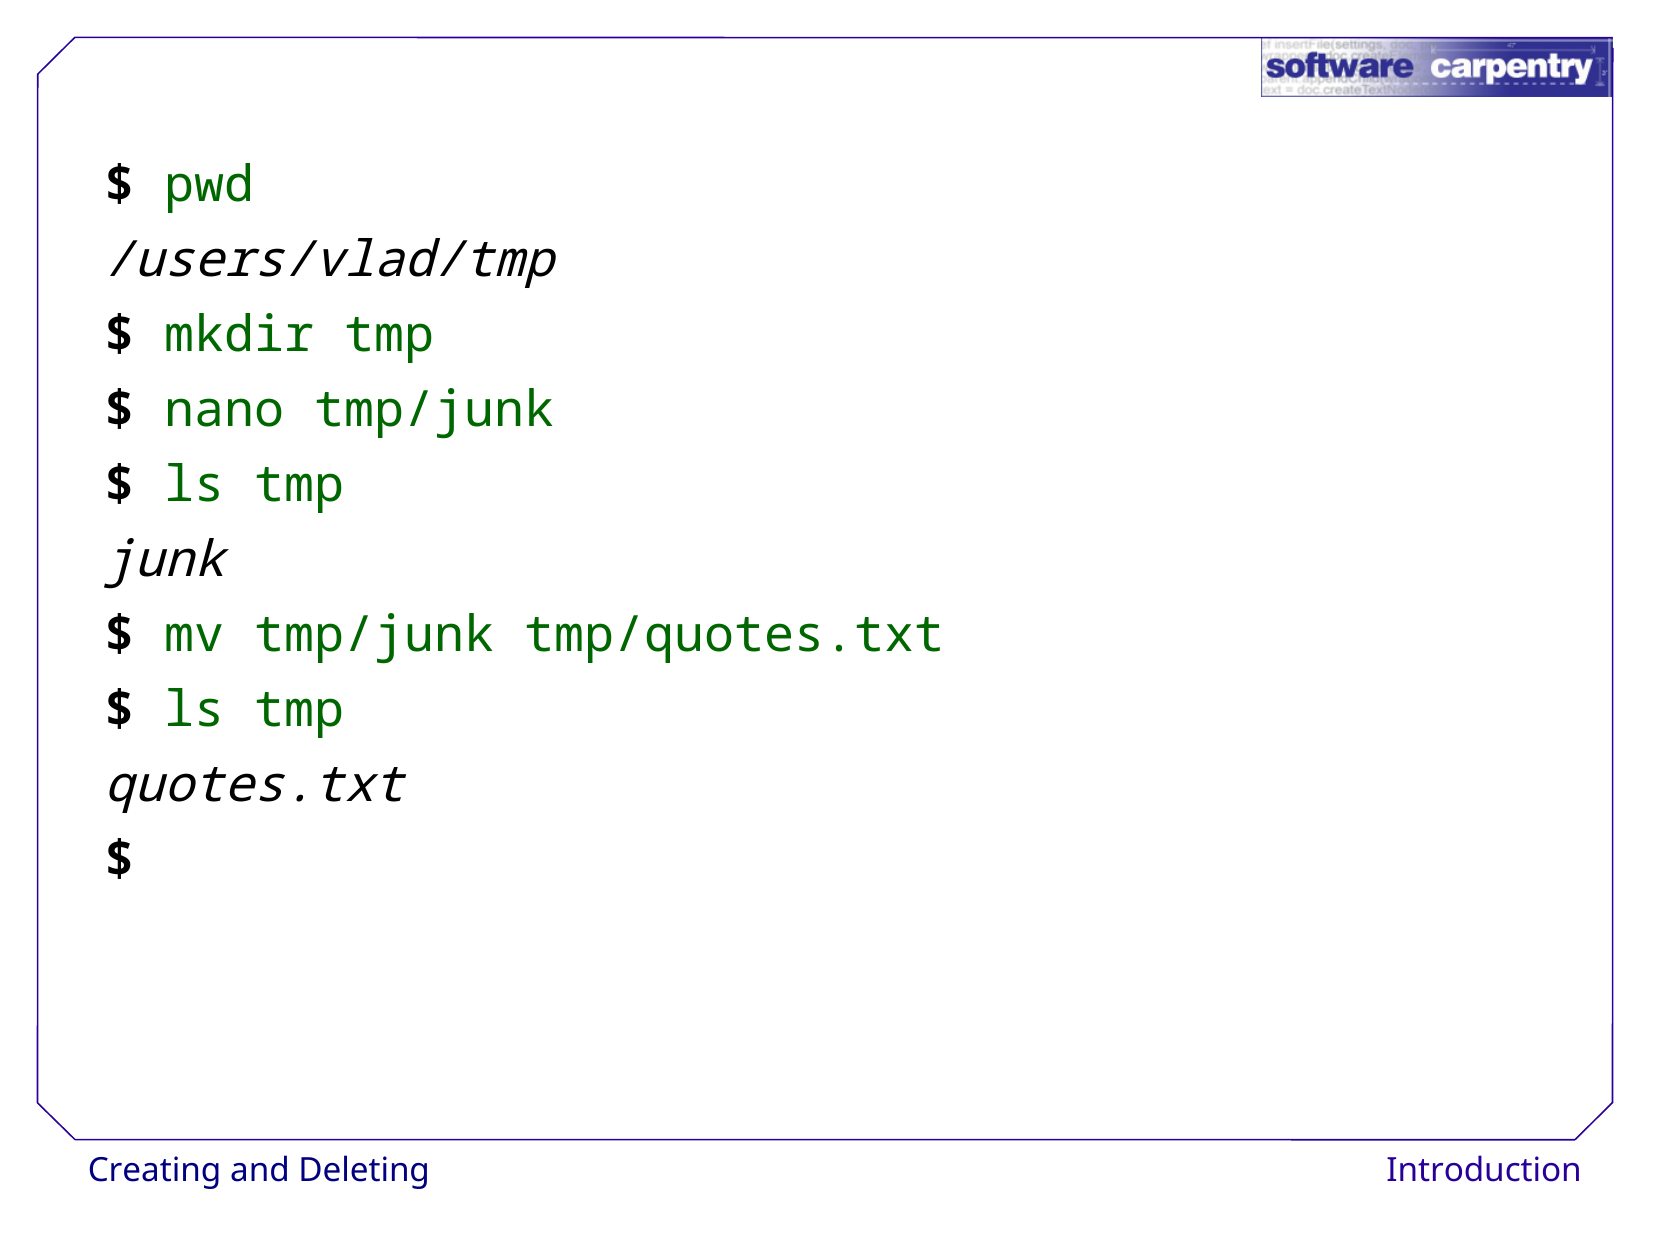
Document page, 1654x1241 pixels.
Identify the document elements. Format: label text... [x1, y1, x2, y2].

text_box $ pwd /users/vlad/tmp $ mkdir tmp $ nano tmp/junk $ ls tmp junk $ mv tmp/junk tmp/quotes.txt $ ls tmp quotes.txt $ [89, 128, 1512, 1121]
picture [1261, 39, 1613, 97]
